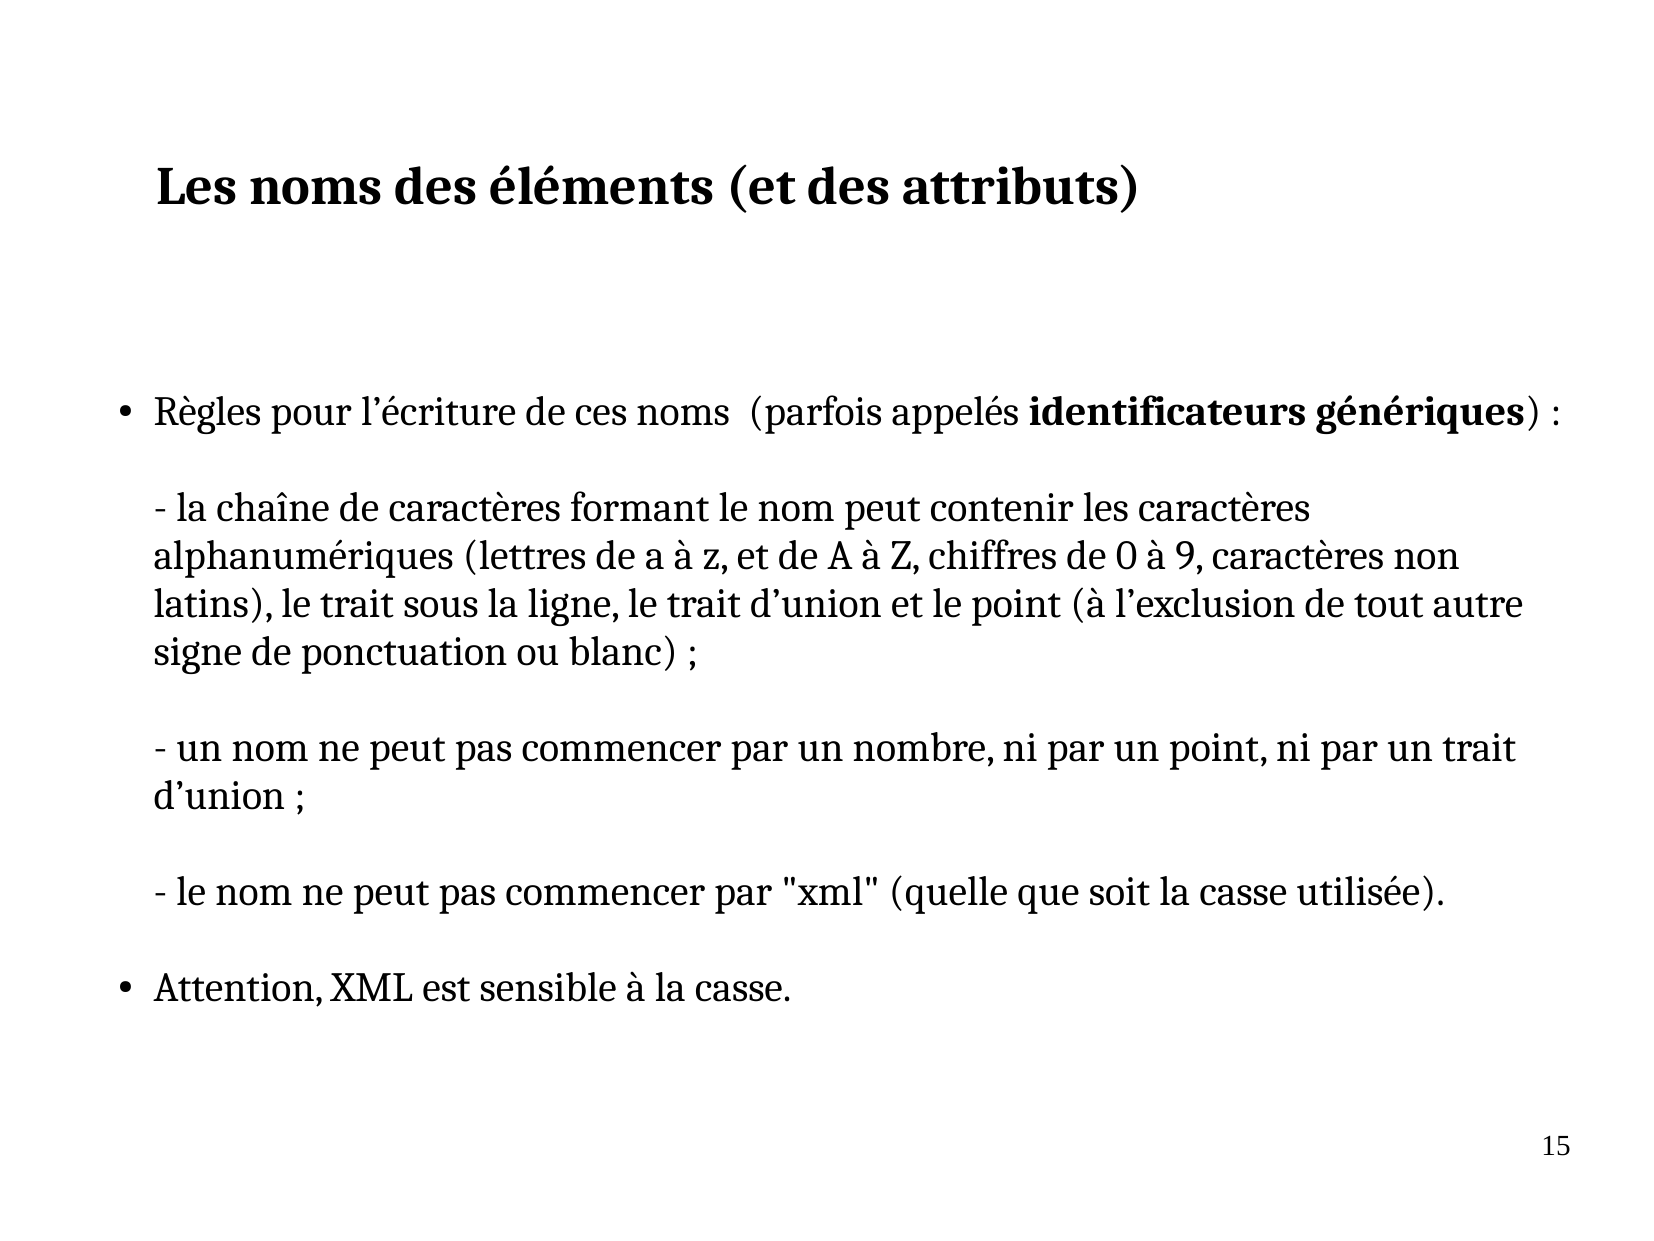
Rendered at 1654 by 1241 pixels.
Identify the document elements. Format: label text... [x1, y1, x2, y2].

title Les noms des éléments (et des attributs) [82, 56, 1625, 250]
subtitle Règles pour l’écriture de ces noms (parfois appelés identificateurs génériques) : - la chaîne de caractères formant le nom peut contenir les caractères alphanumériques (lettres de a à z, et de A à Z, chiffres de 0 à 9, caractères non latins), le trait sous la ligne, le trait d’union et le point (à l’exclusion de tout autre signe de ponctuation ou blanc) ; - un nom ne peut pas commencer par un nombre, ni par un point, ni par un trait d’union ; - le nom ne peut pas commencer par "xml" (quelle que soit la casse utilisée). Attention, XML est sensible à la casse. [82, 297, 1571, 1102]
